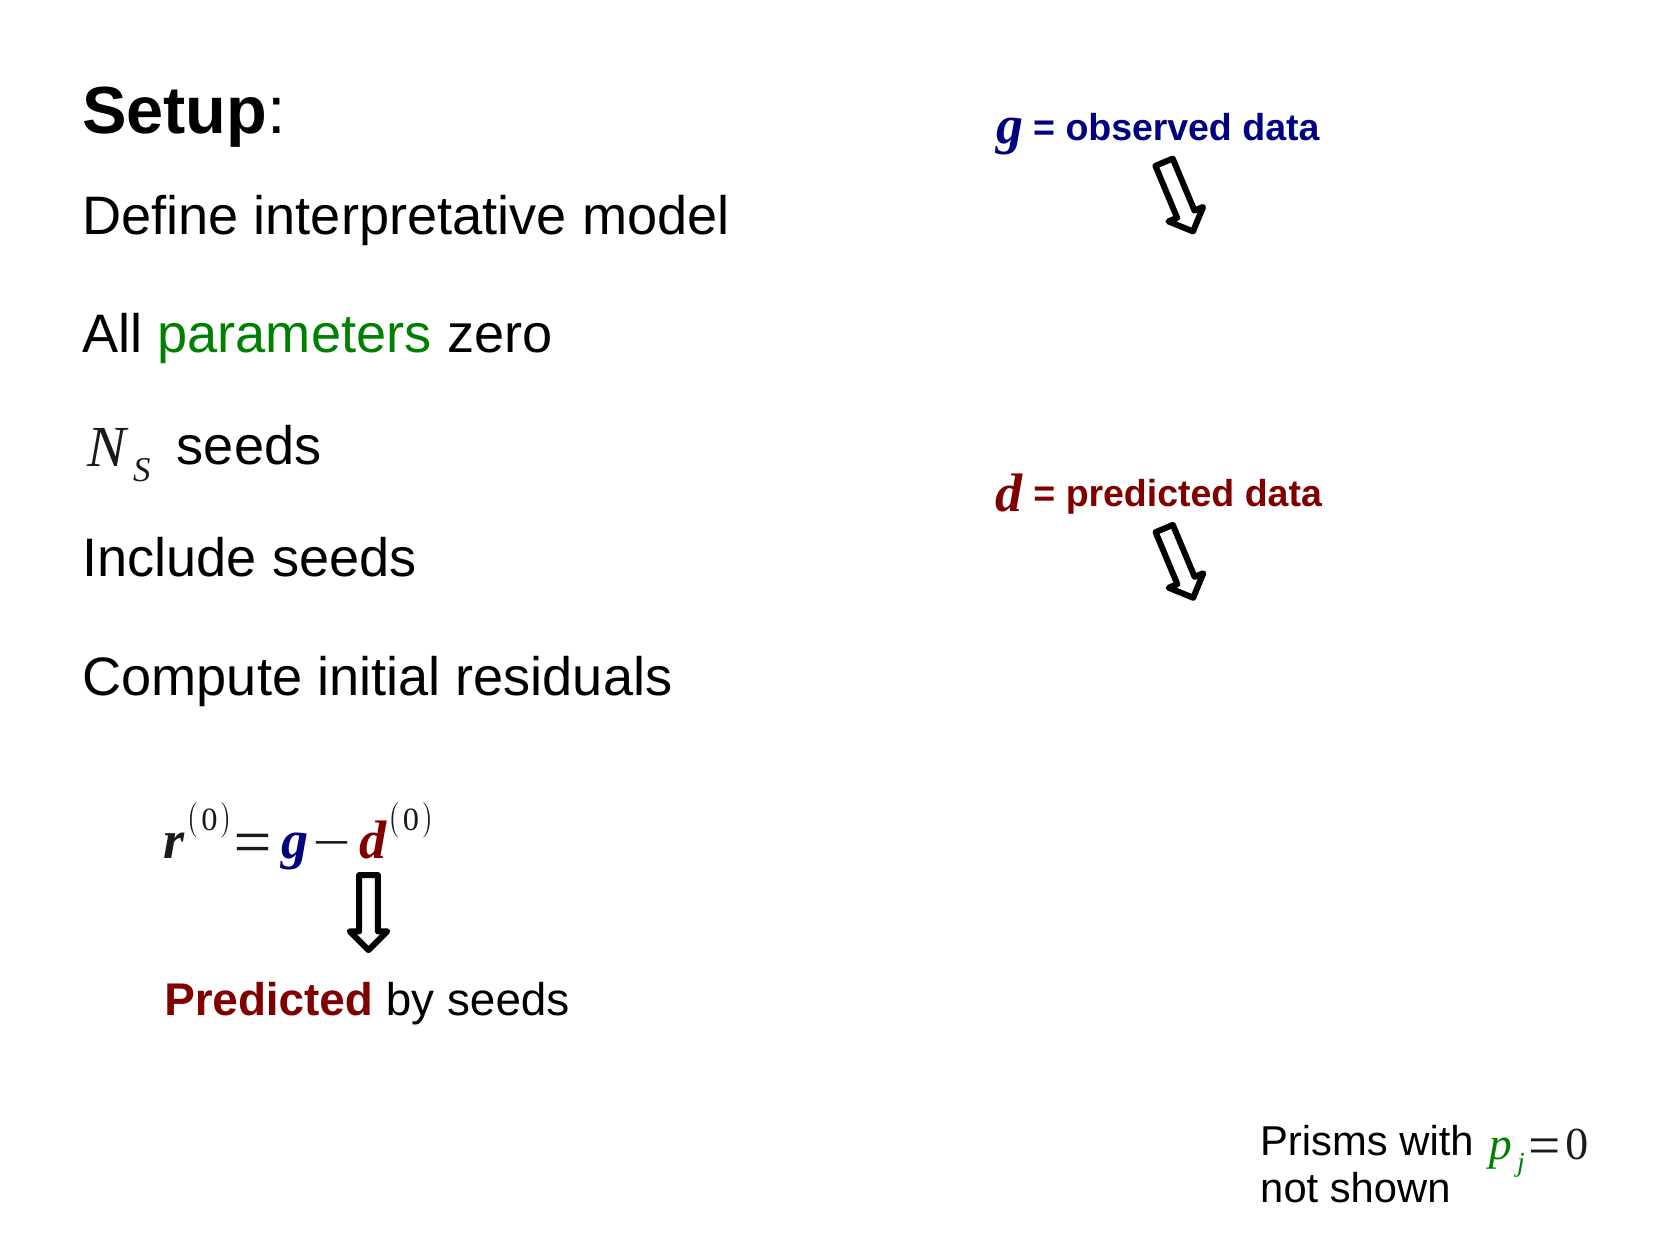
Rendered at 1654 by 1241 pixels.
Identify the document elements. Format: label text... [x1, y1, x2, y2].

text_box All parameters zero [67, 295, 568, 379]
text_box seeds [161, 408, 337, 491]
picture [1173, 197, 1196, 226]
text_box Define interpretative model [67, 177, 745, 260]
text_box Prisms with not shown [1245, 1110, 1501, 1230]
chart [154, 801, 439, 877]
text_box Compute initial residuals [67, 638, 689, 721]
text_box Include seeds [67, 520, 433, 603]
text_box [1237, 1087, 1613, 1241]
text_box Setup: [67, 65, 301, 167]
chart [985, 92, 1030, 162]
chart [985, 458, 1029, 529]
text_box = observed data [1018, 98, 1336, 162]
picture [553, 197, 1648, 1235]
chart [76, 413, 157, 492]
text_box = predicted data [1018, 464, 1338, 529]
chart [1476, 1117, 1595, 1179]
text_box Predicted by seeds [149, 966, 585, 1041]
